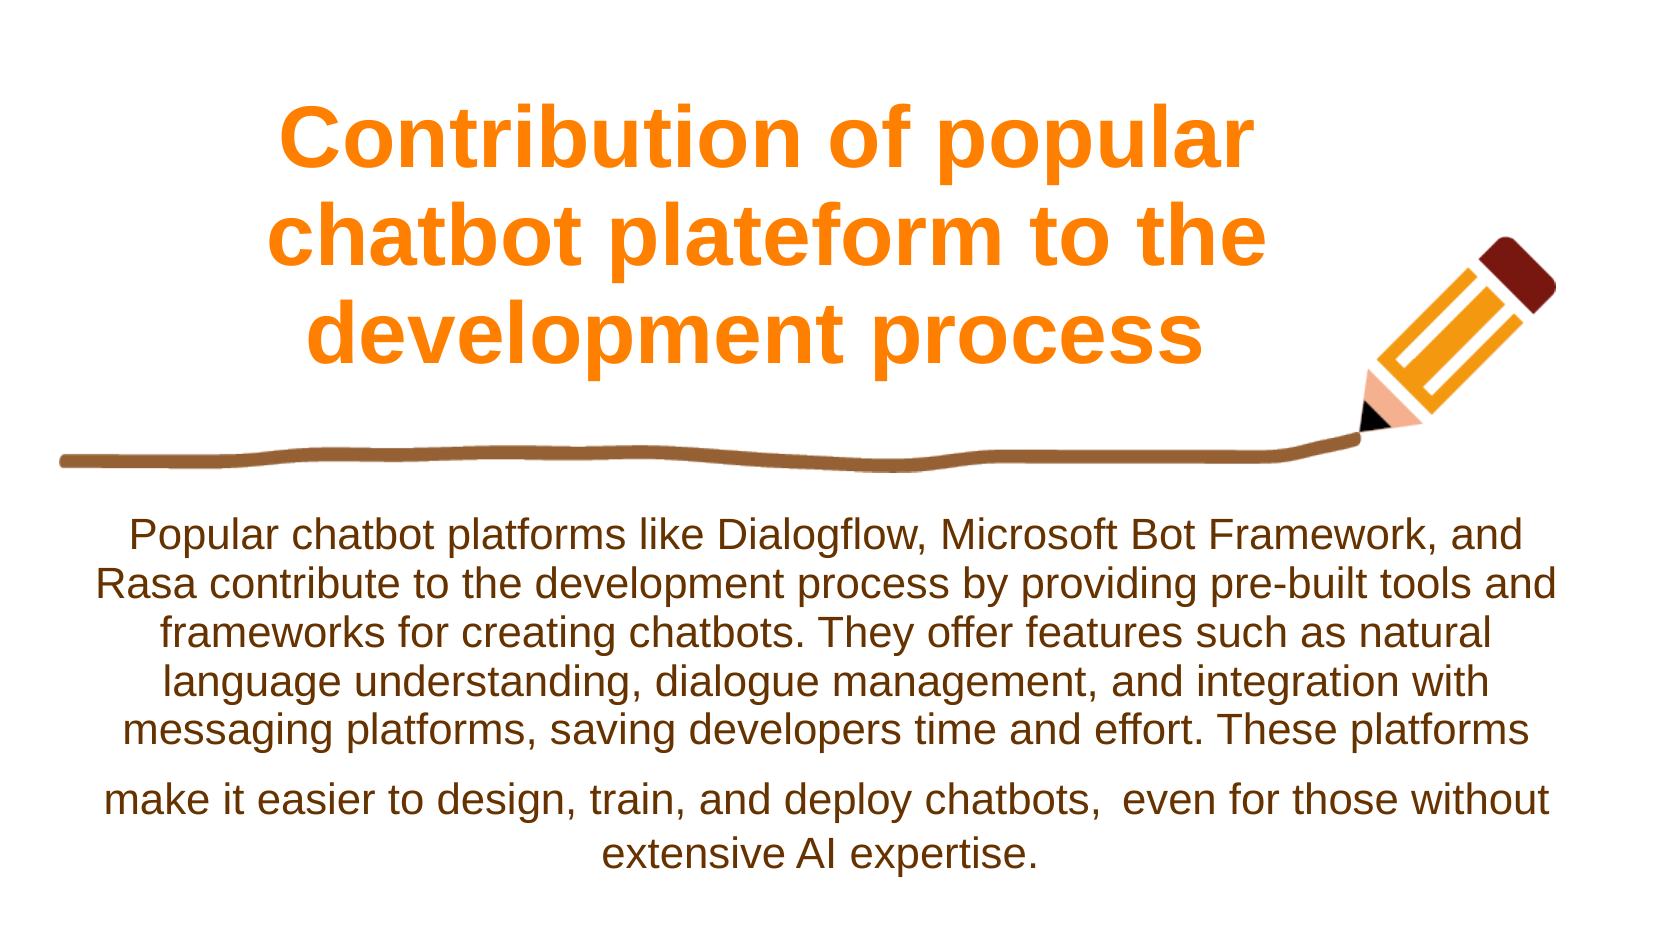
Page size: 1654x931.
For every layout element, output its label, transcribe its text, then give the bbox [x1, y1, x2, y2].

title Contribution of popular chatbot plateform to the development process [147, 88, 1388, 382]
picture [59, 236, 1556, 473]
subtitle Popular chatbot platforms like Dialogflow, Microsoft Bot Framework, and Rasa contribute to the development process by providing pre-built tools and frameworks for creating chatbots. They offer features such as natural language understanding, dialogue management, and integration with messaging platforms, saving developers time and effort. These platforms make it easier to design, train, and deploy chatbots, even for those without extensive AI expertise. [88, 501, 1565, 886]
